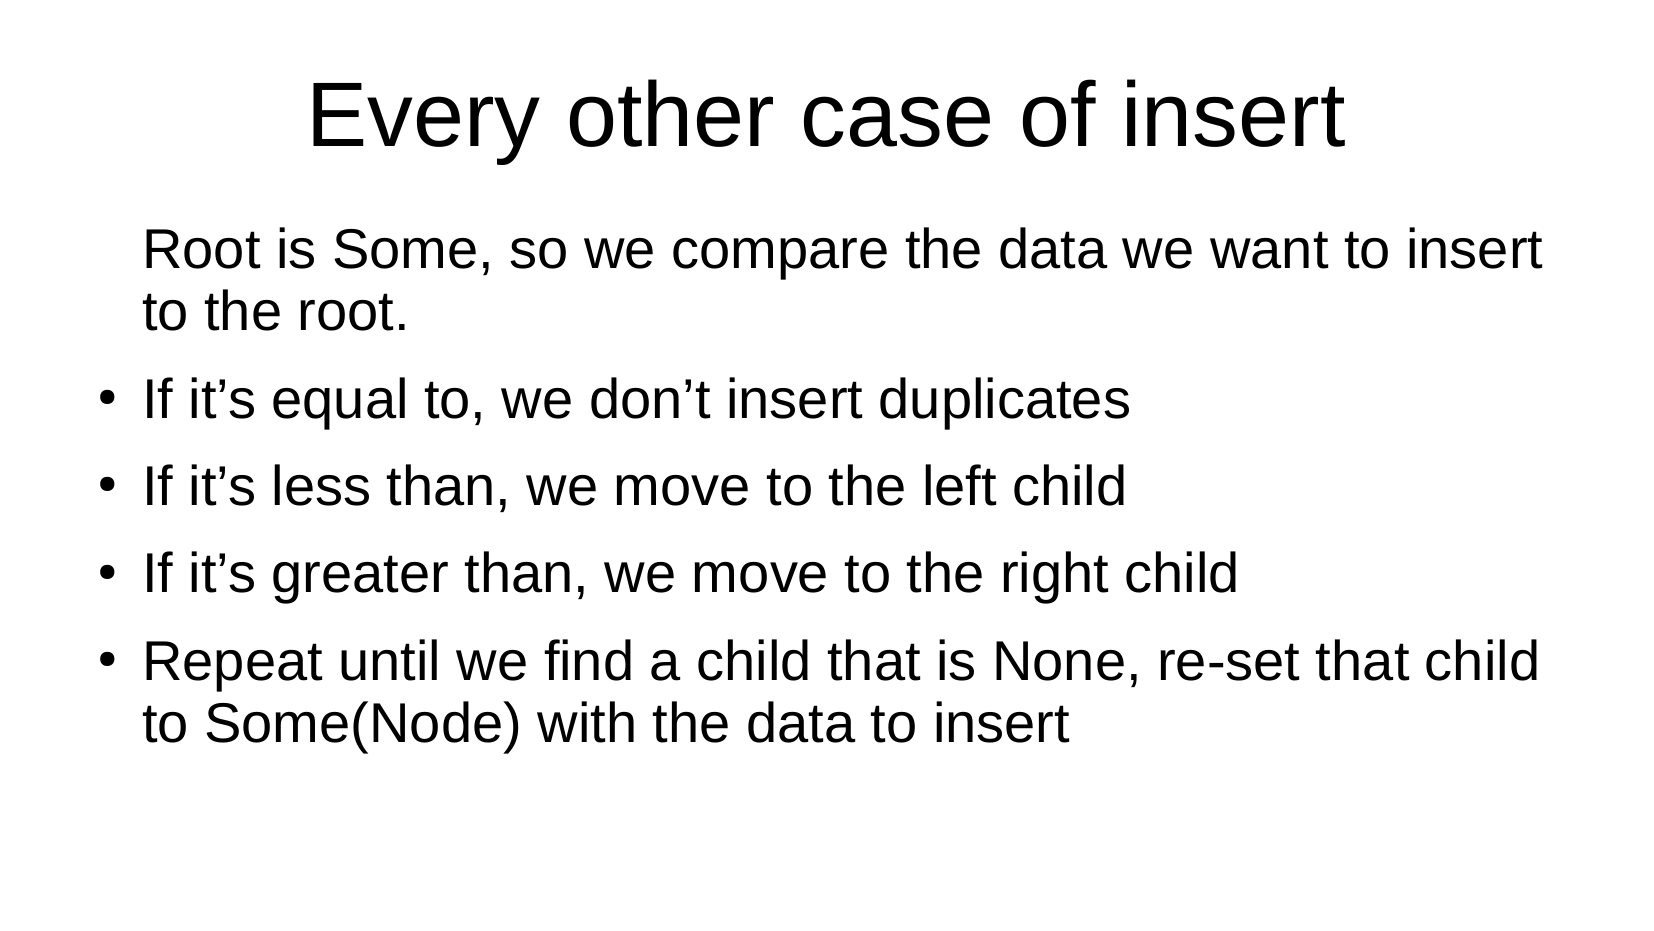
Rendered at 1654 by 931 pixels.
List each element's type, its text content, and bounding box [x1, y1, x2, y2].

list Root is Some, so we compare the data we want to insert to the root. If it’s equal to, we don’t insert duplicates If it’s less than, we move to the left child If it’s greater than, we move to the right child Repeat until we find a child that is None, re-set that child to Some(Node) with the data to insert [82, 217, 1571, 758]
title Every other case of insert [82, 37, 1571, 193]
